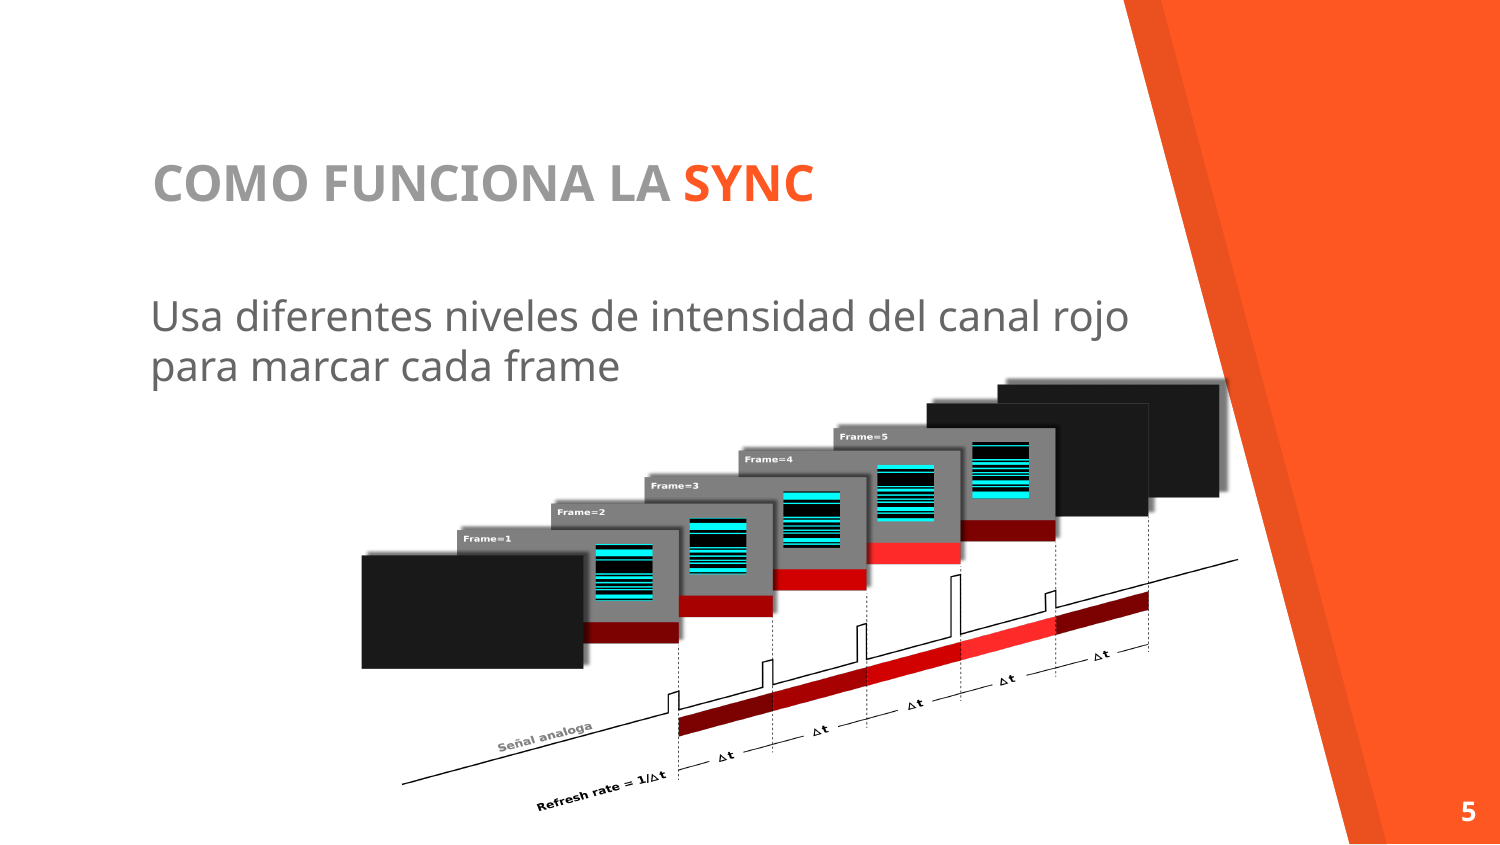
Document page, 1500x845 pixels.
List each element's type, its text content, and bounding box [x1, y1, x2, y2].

title COMO FUNCIONA LA SYNC [137, 146, 1011, 227]
list Usa diferentes niveles de intensidad del canal rojo para marcar cada frame [135, 273, 1156, 406]
slide_number <number> [1401, 779, 1492, 845]
picture [345, 367, 1250, 811]
